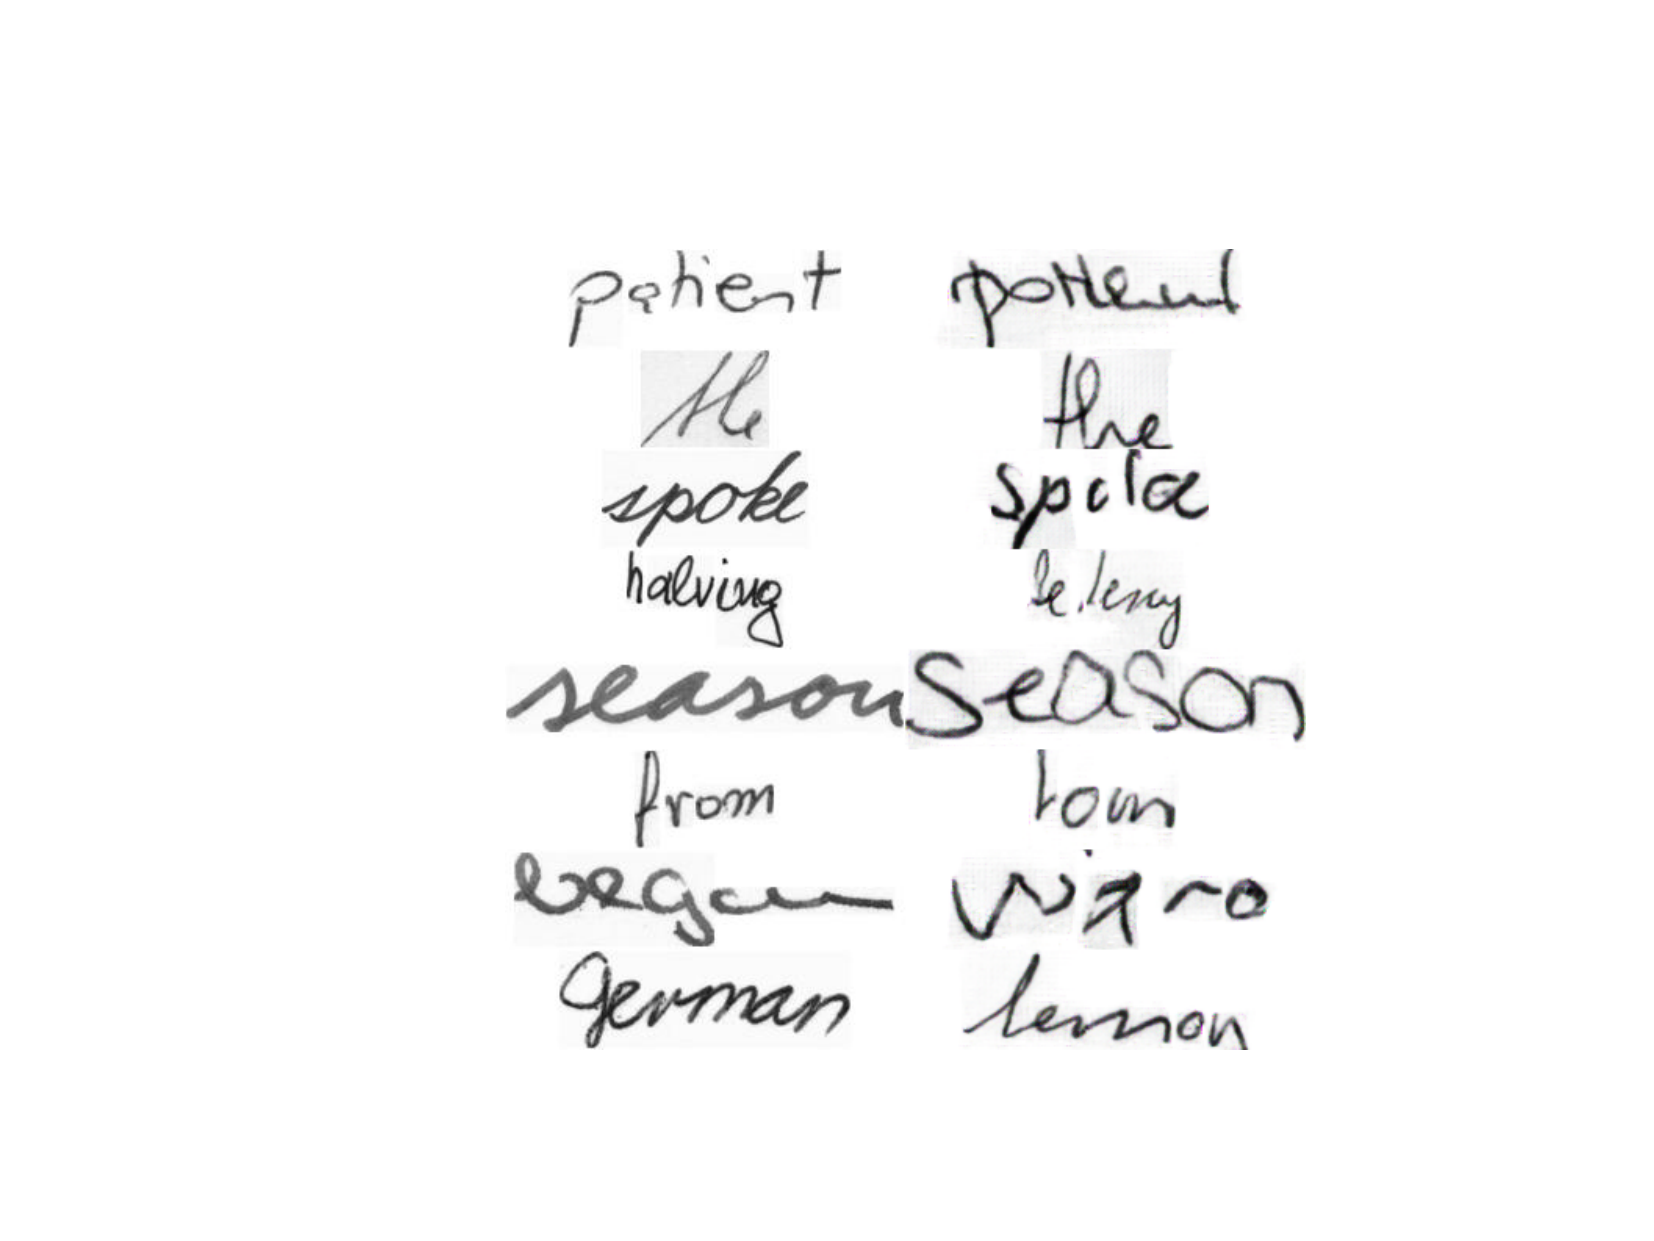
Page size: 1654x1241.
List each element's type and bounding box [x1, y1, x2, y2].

picture [505, 249, 1306, 1051]
